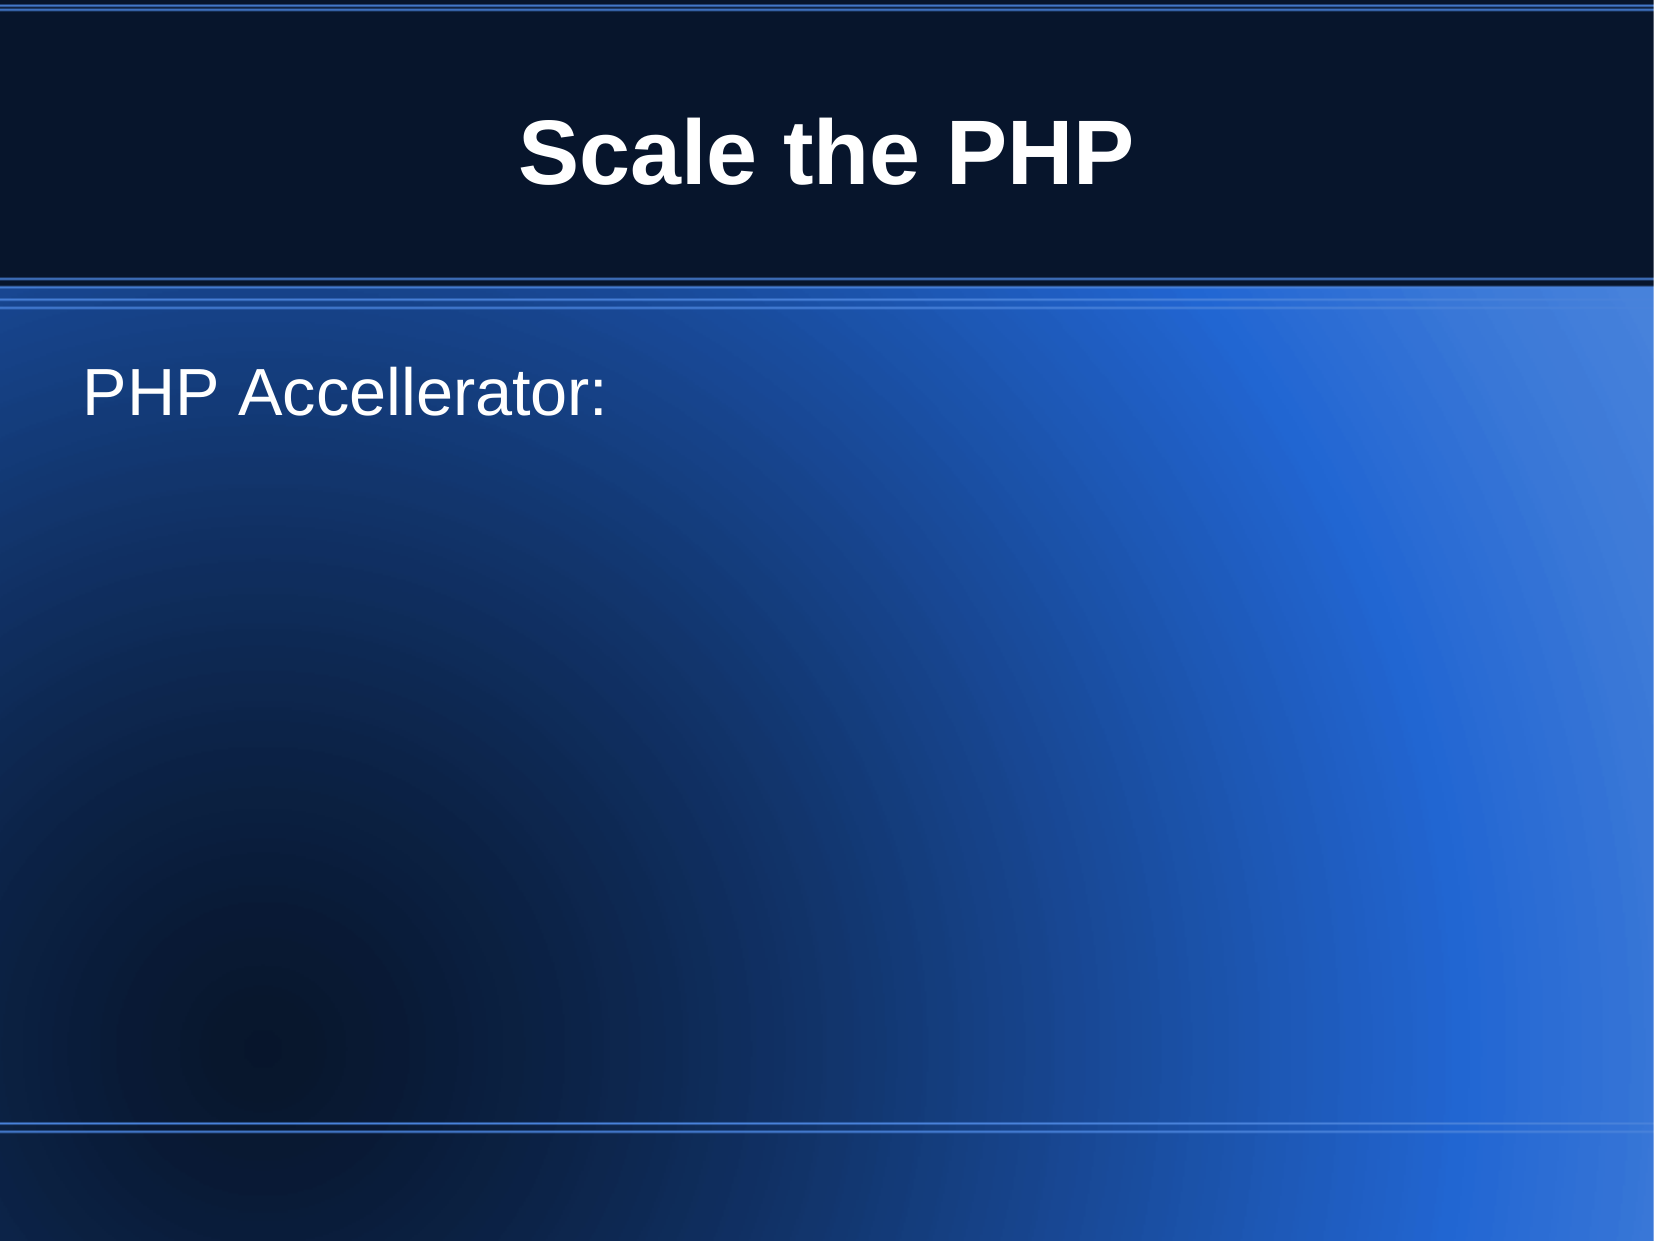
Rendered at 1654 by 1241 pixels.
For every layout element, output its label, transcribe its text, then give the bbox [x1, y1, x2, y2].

list PHP Accellerator: [82, 355, 1565, 1174]
title Scale the PHP [82, 49, 1571, 257]
picture [0, 0, 1654, 1241]
